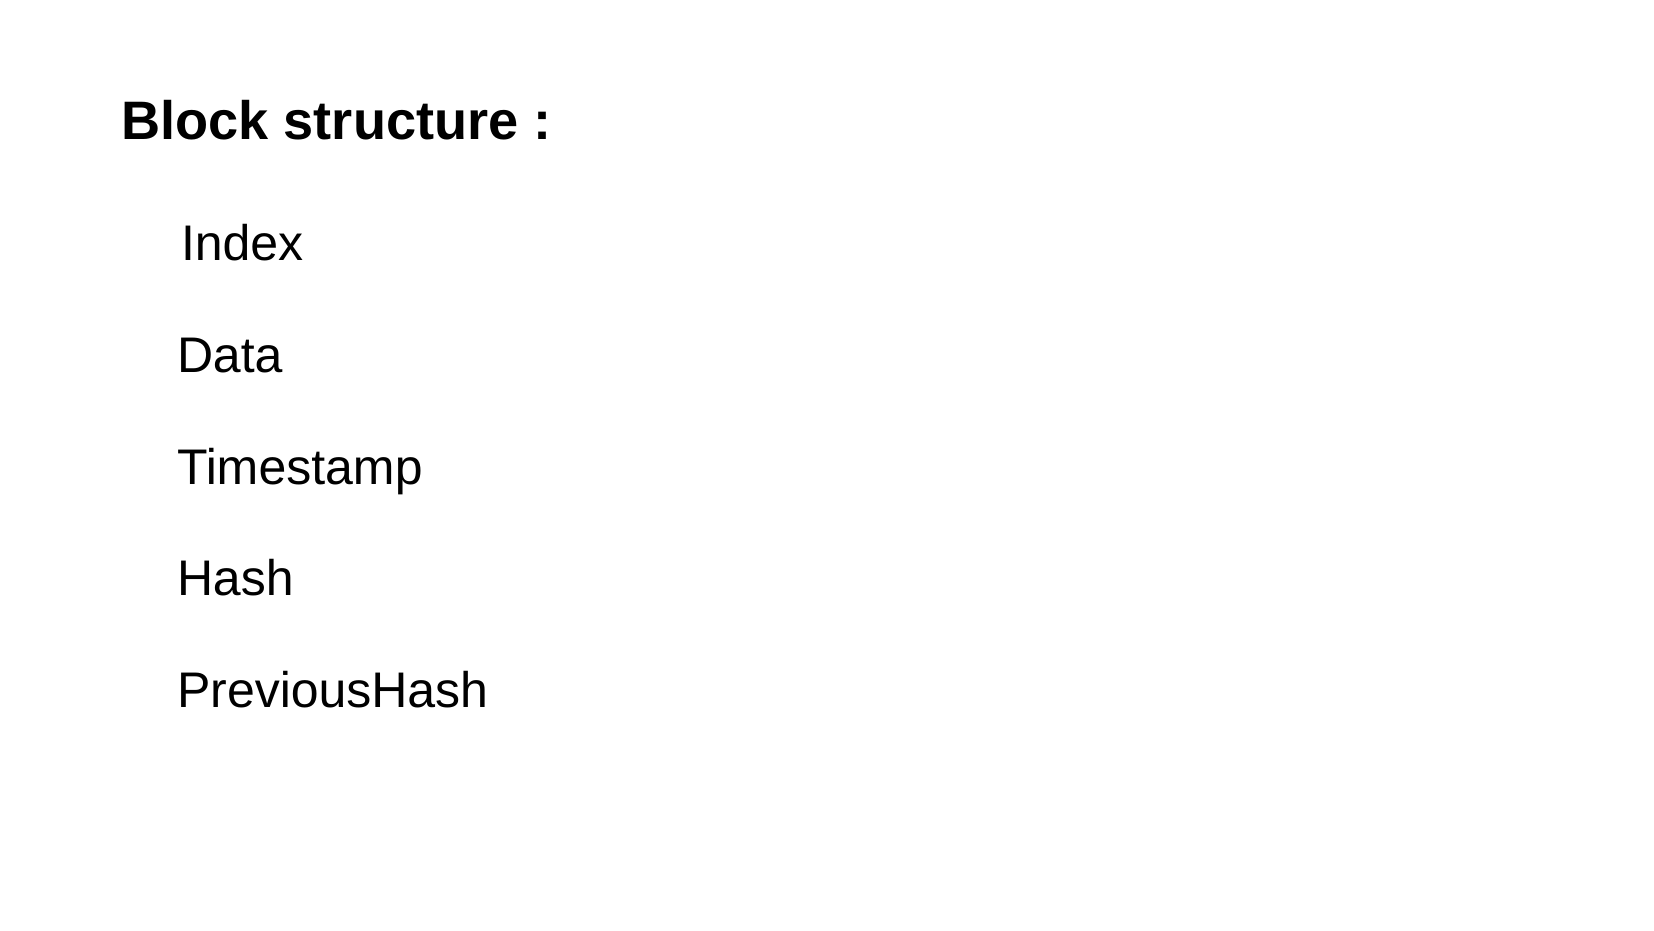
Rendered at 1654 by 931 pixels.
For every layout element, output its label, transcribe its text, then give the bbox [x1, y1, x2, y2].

text_box Block structure : Index Data Timestamp Hash PreviousHash [106, 82, 1548, 885]
